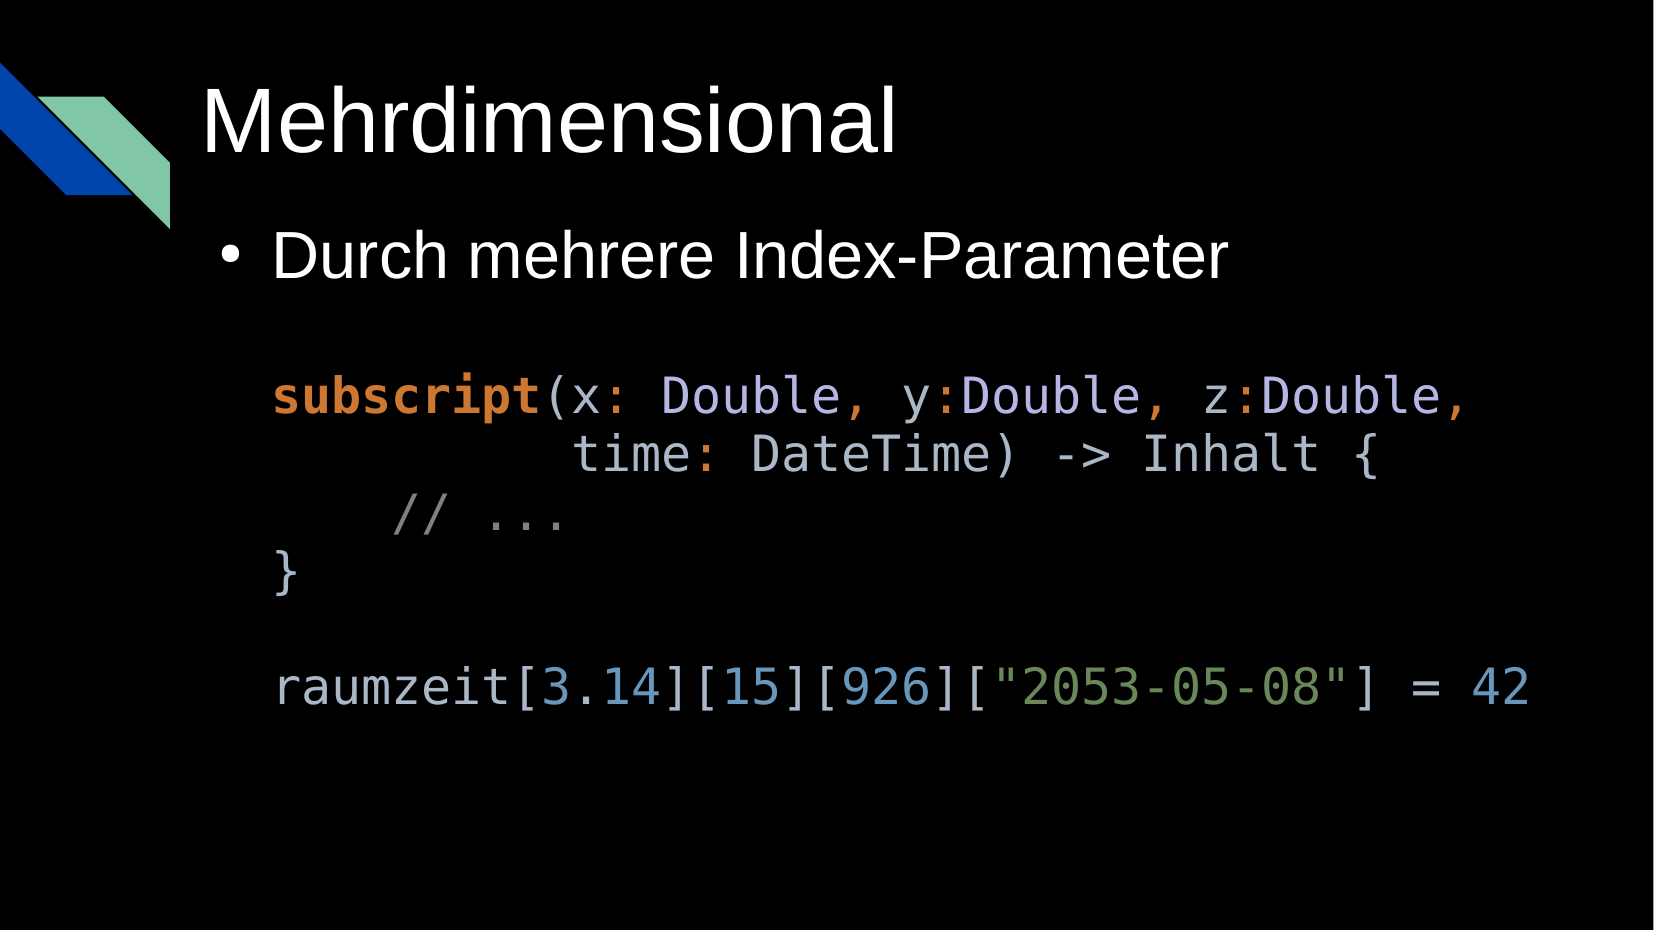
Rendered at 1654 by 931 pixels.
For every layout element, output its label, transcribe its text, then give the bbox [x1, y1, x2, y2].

title Mehrdimensional [200, 53, 1571, 189]
list Durch mehrere Index-Parameter subscript(x: Double, y:Double, z:Double, time: DateTime) -> Inhalt { // ... } raumzeit[3.14][15][926]["2053-05-08"] = 42 [200, 217, 1571, 839]
